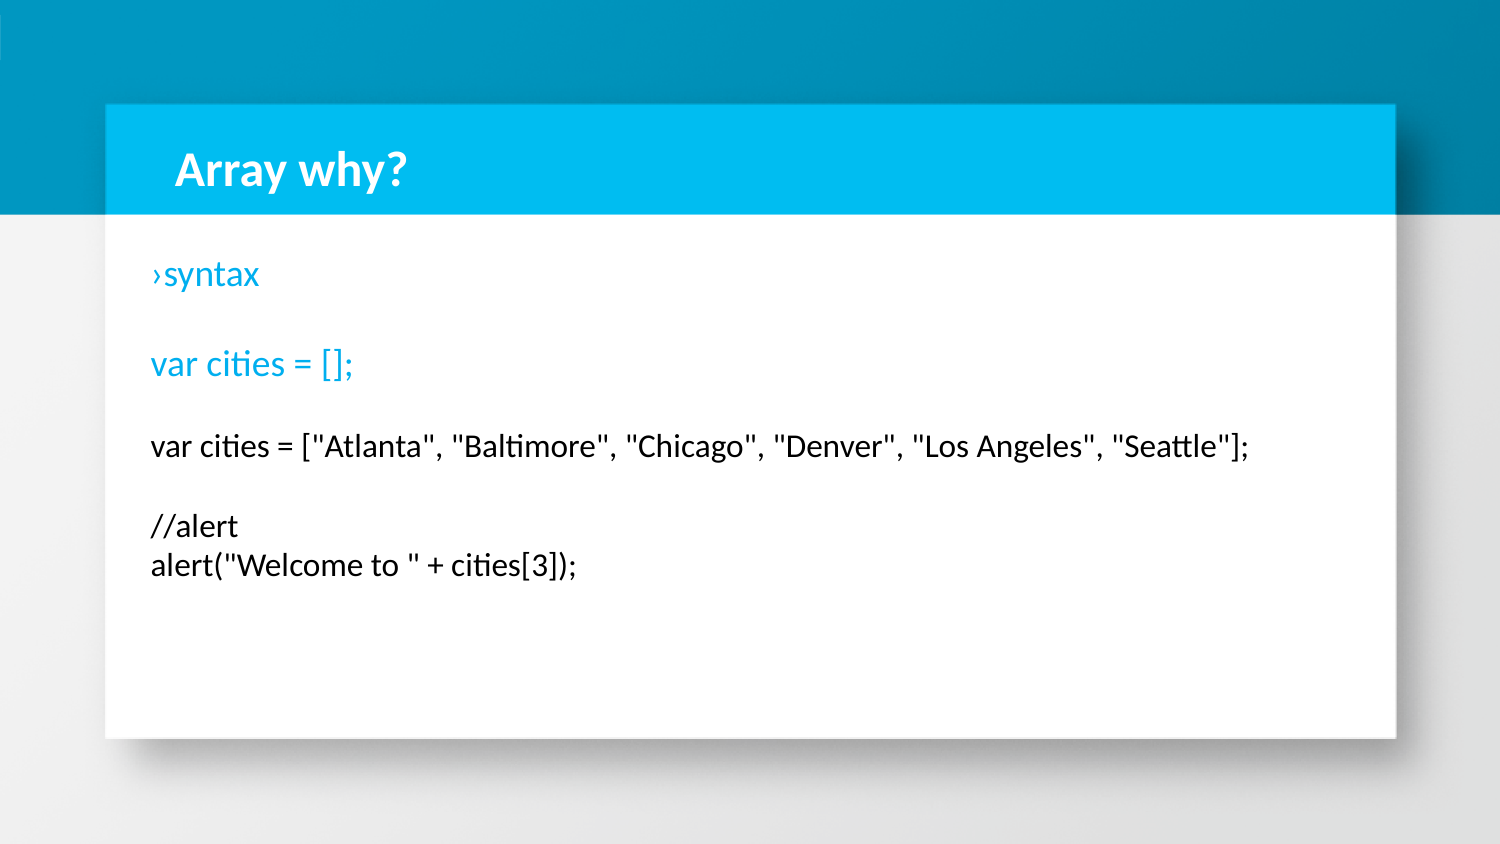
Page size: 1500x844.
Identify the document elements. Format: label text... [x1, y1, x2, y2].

text_box ›syntax var cities = []; var cities = ["Atlanta", "Baltimore", "Chicago", "Denver", "Los Angeles", "Seattle"]; //alert alert("Welcome to " + cities[3]); [150, 246, 1313, 584]
title Array why? [174, 134, 1238, 278]
picture [0, 215, 1500, 844]
